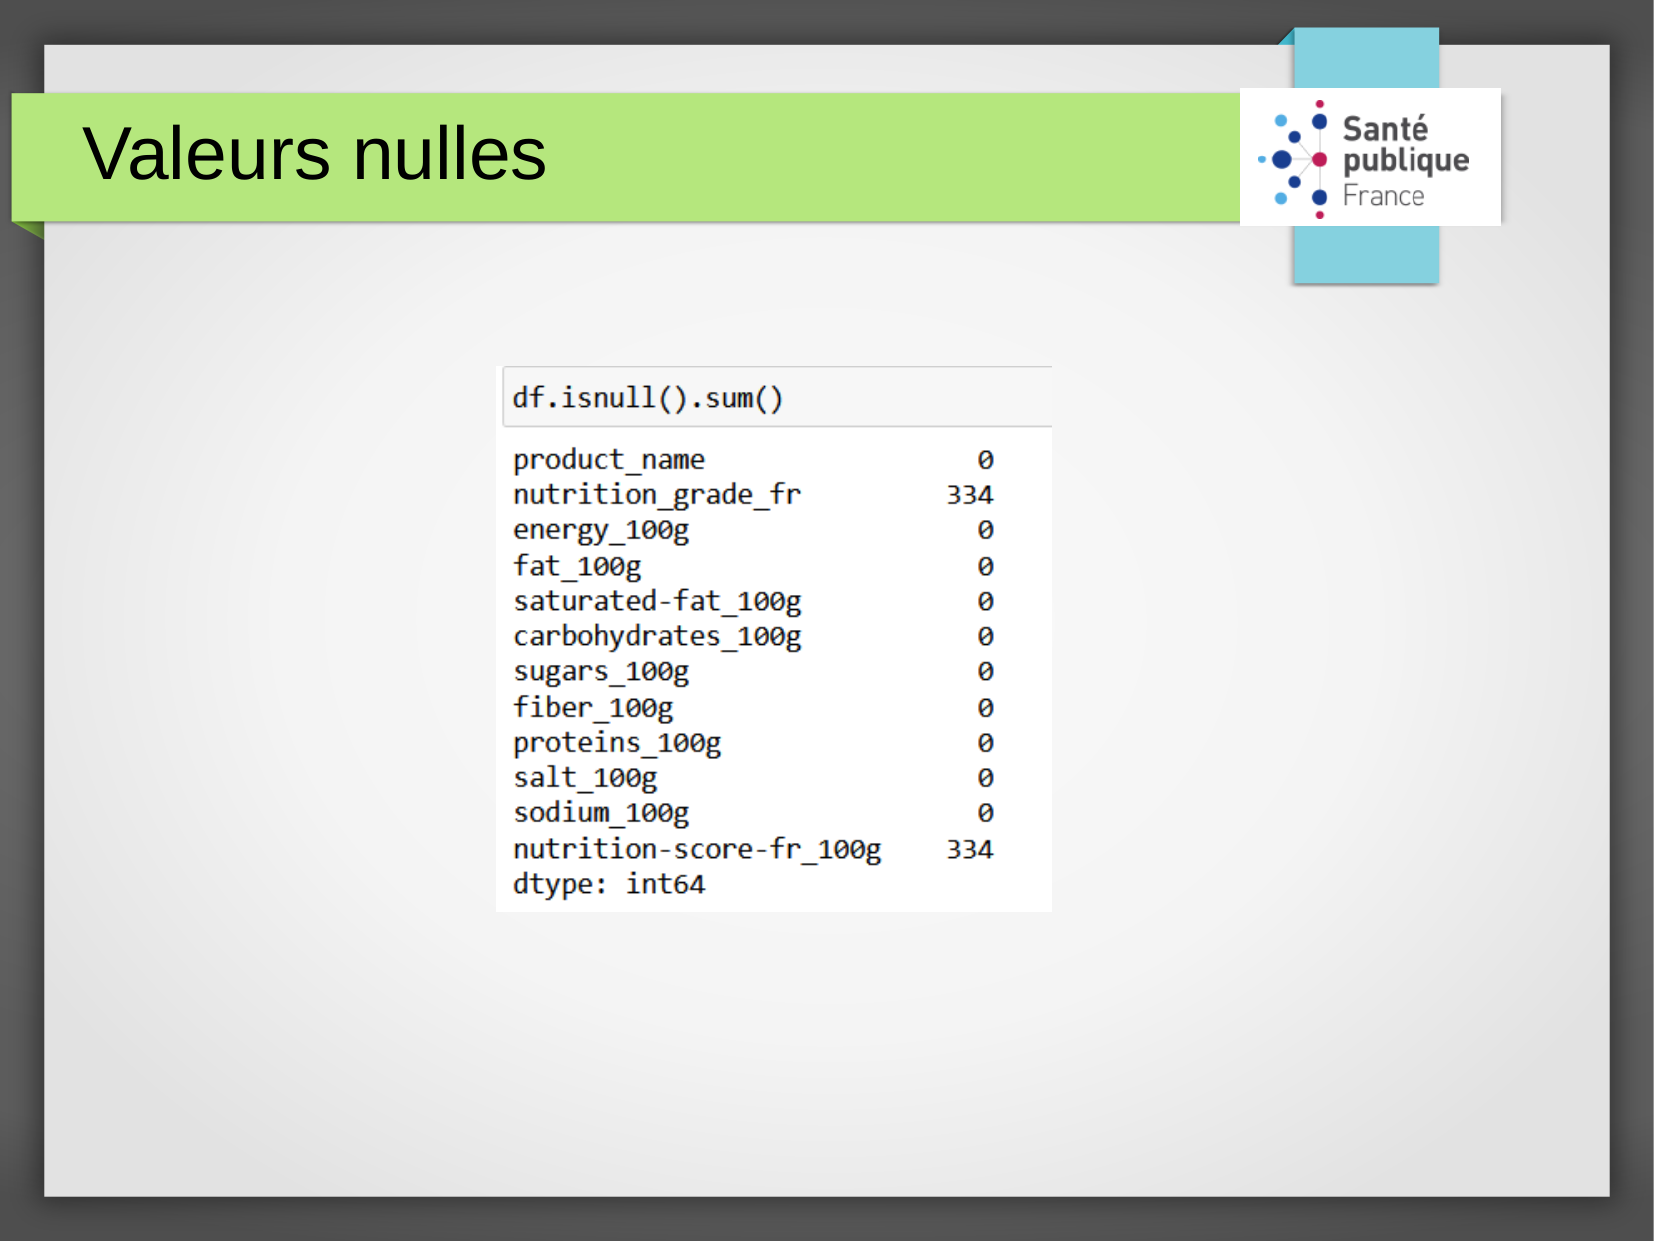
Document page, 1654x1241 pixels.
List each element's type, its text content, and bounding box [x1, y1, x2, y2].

picture [0, 0, 1654, 1241]
title Valeurs nulles [82, 94, 1240, 213]
